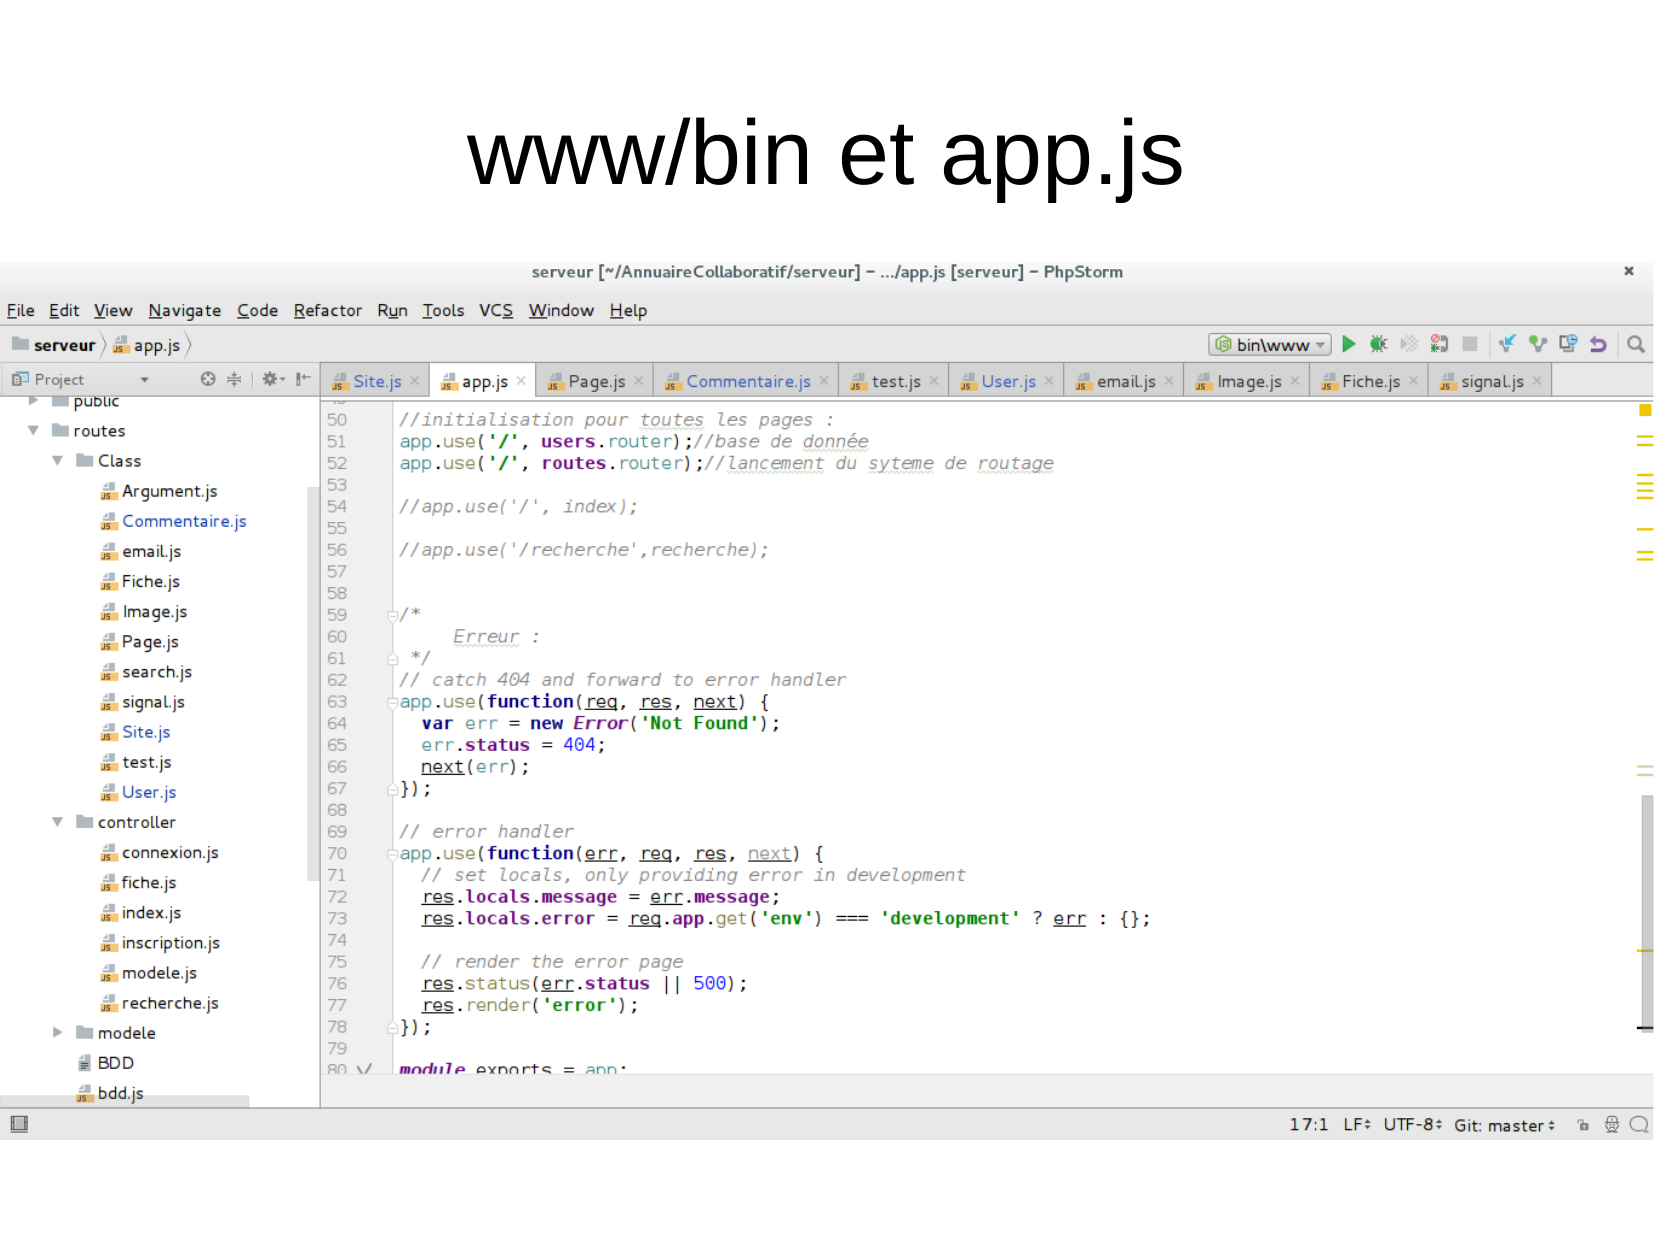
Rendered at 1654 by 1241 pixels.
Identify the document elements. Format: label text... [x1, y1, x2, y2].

picture [0, 262, 1654, 1140]
title www/bin et app.js [82, 49, 1571, 257]
